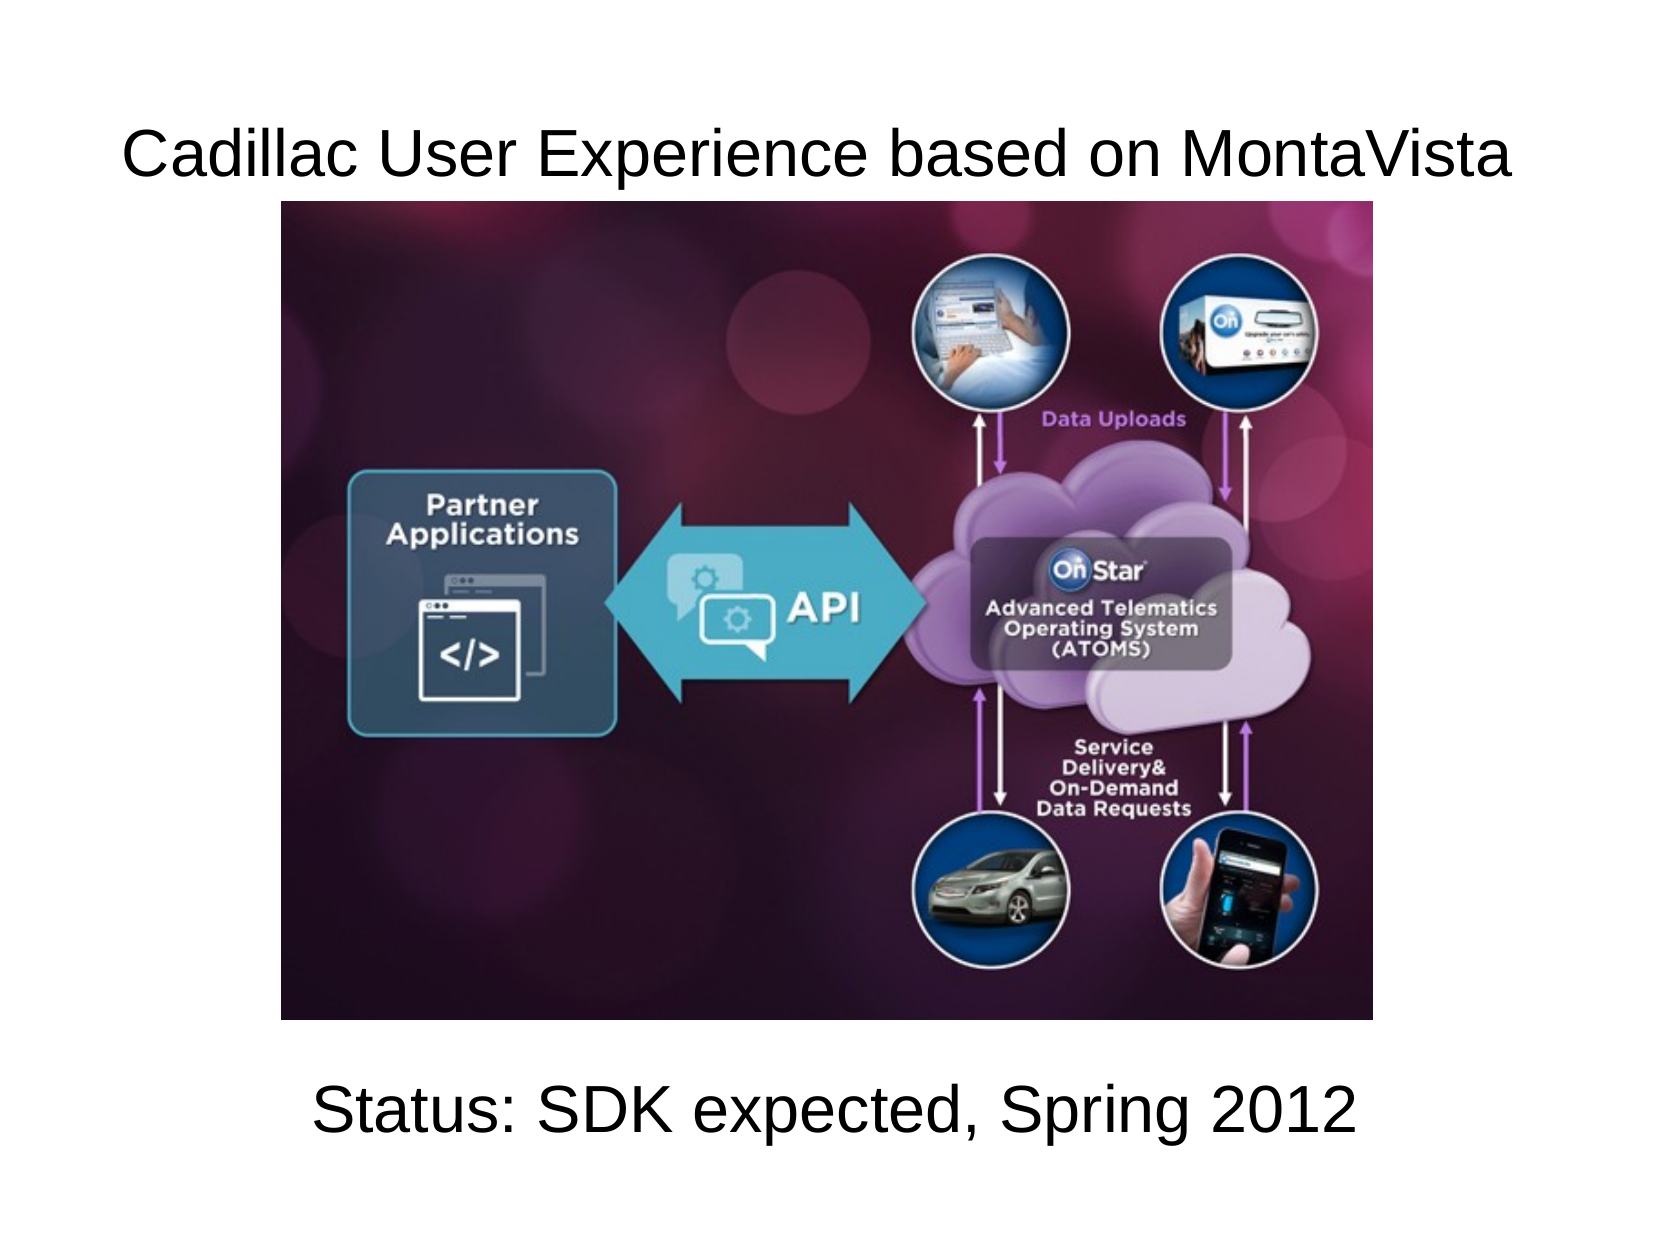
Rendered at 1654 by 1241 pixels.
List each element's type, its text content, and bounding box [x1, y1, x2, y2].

picture [281, 201, 1373, 1021]
text_box Status: SDK expected, Spring 2012 [277, 1065, 1376, 1155]
title Cadillac User Experience based on MontaVista [82, 49, 1571, 257]
